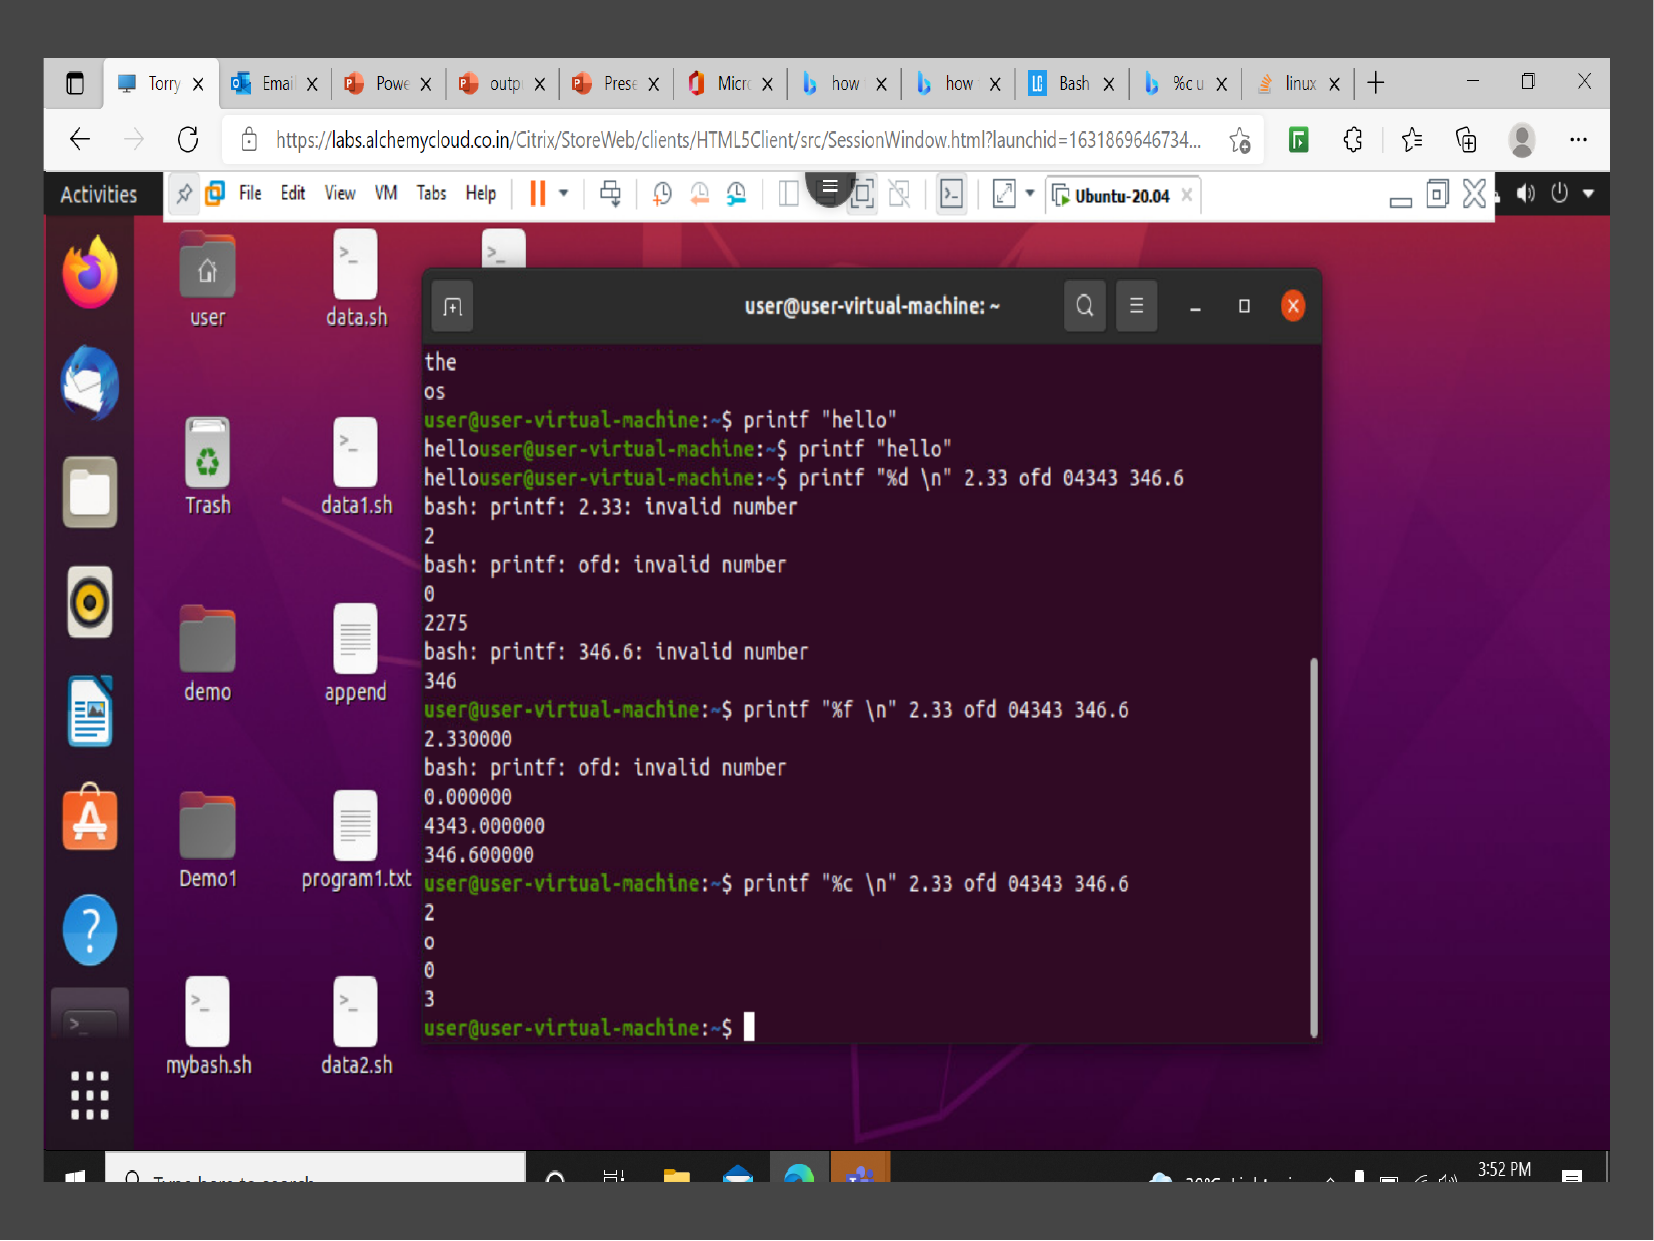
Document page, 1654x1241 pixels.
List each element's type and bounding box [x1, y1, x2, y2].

picture [43, 58, 1610, 1182]
